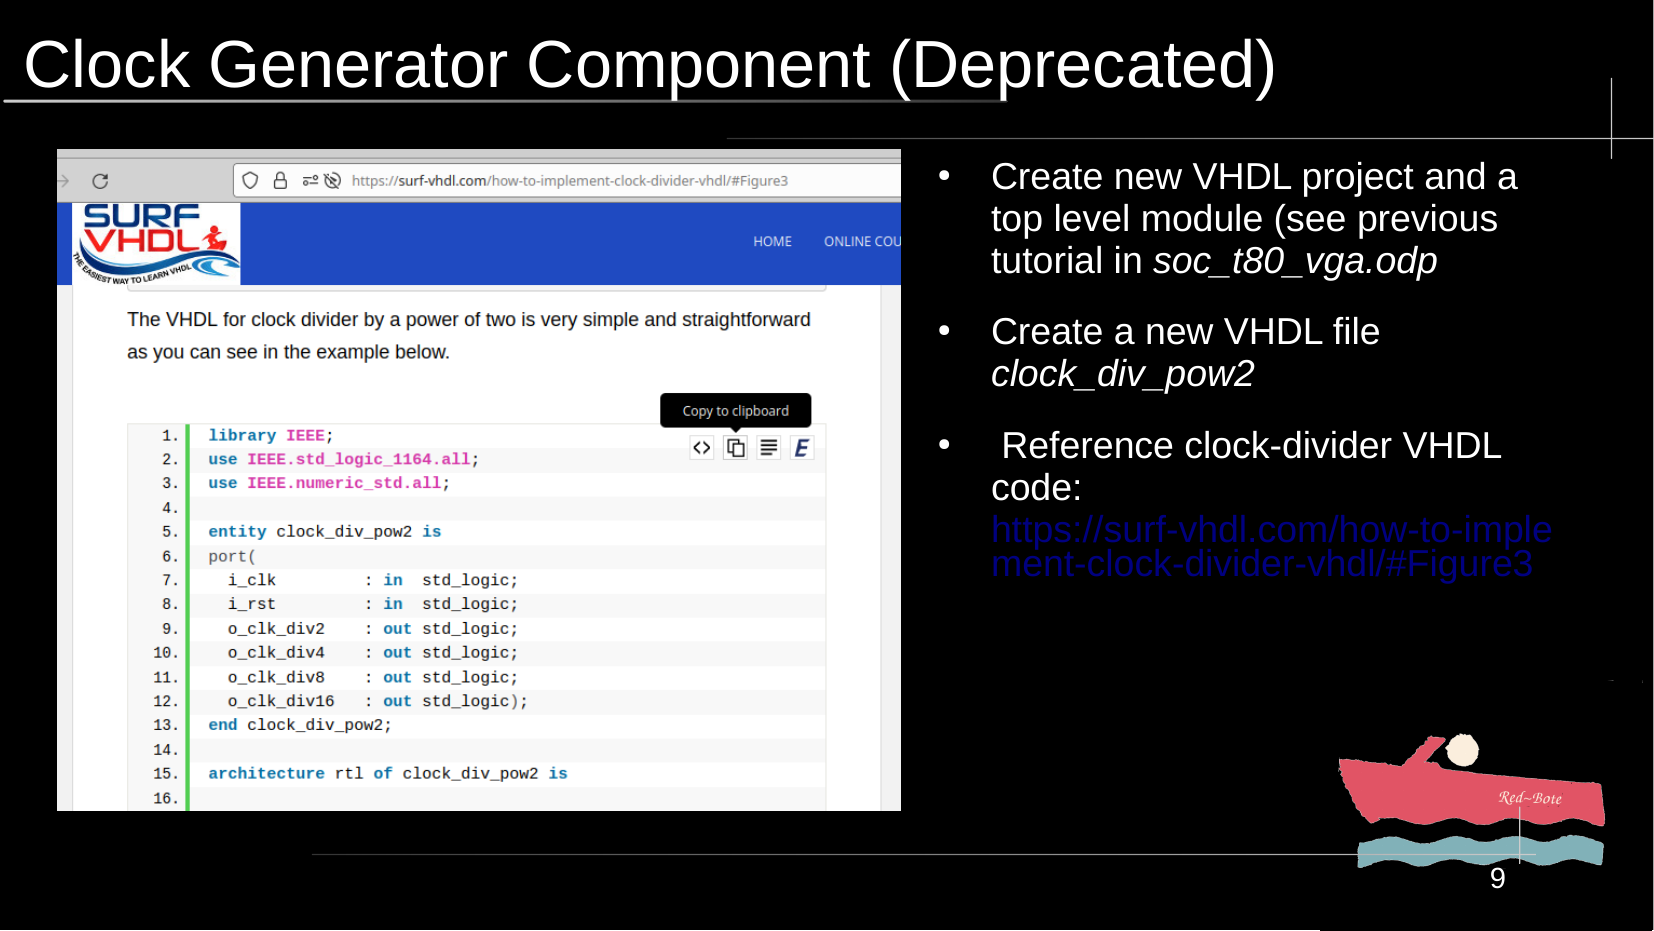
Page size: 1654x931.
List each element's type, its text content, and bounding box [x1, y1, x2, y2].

list Create new VHDL project and a top level module (see previous tutorial in soc_t80_vga.odp Create a new VHDL file clock_div_pow2 Reference clock-divider VHDL code: https://surf-vhdl.com/how-to-implement-clock-divider-vhdl/#Figure3 [920, 155, 1576, 620]
title Clock Generator Component (Deprecated) [23, 11, 1589, 119]
picture [57, 149, 901, 811]
picture [1320, 680, 1652, 931]
